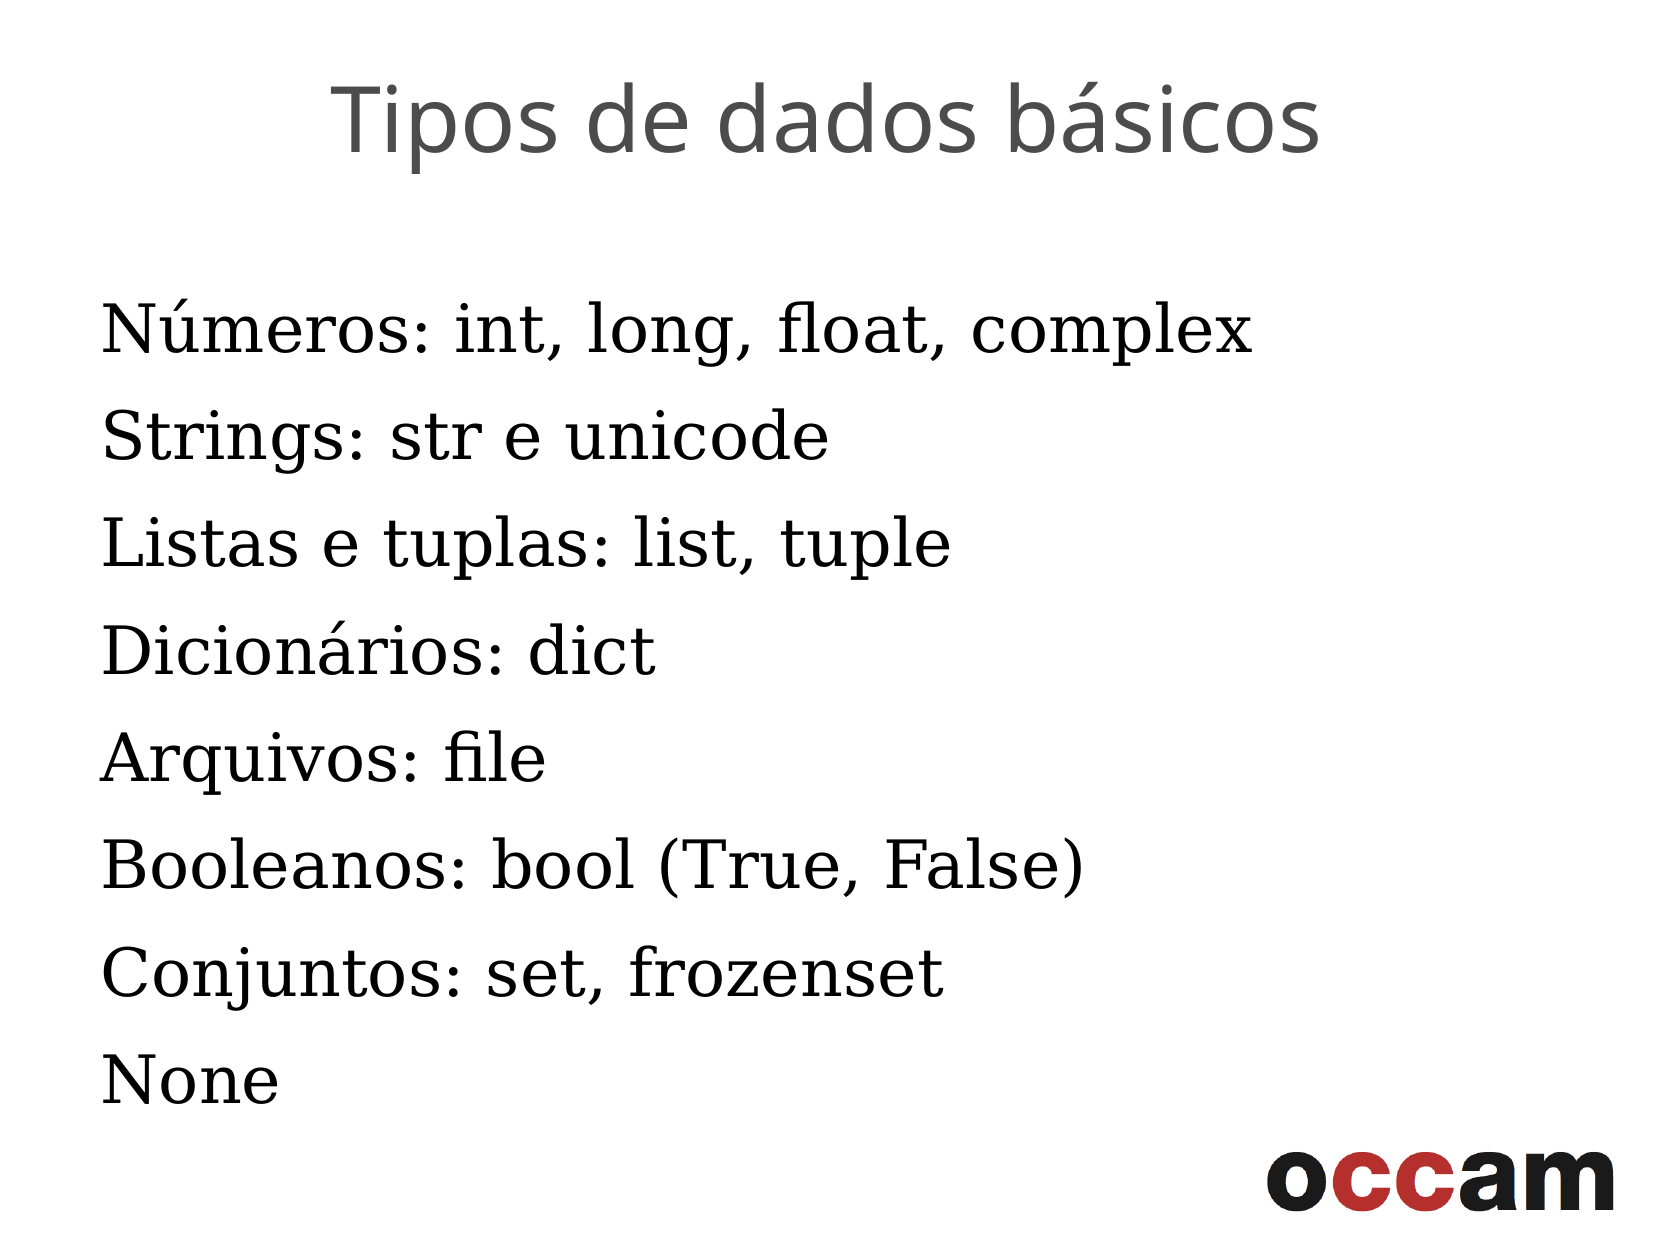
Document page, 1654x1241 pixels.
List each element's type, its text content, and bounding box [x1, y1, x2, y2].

title Tipos de dados básicos [82, 13, 1571, 222]
list Números: int, long, float, complex Strings: str e unicode Listas e tuplas: list, tuple Dicionários: dict Arquivos: file Booleanos: bool (True, False) Conjuntos: set, frozenset None [82, 290, 1571, 1120]
picture [1237, 1122, 1643, 1241]
